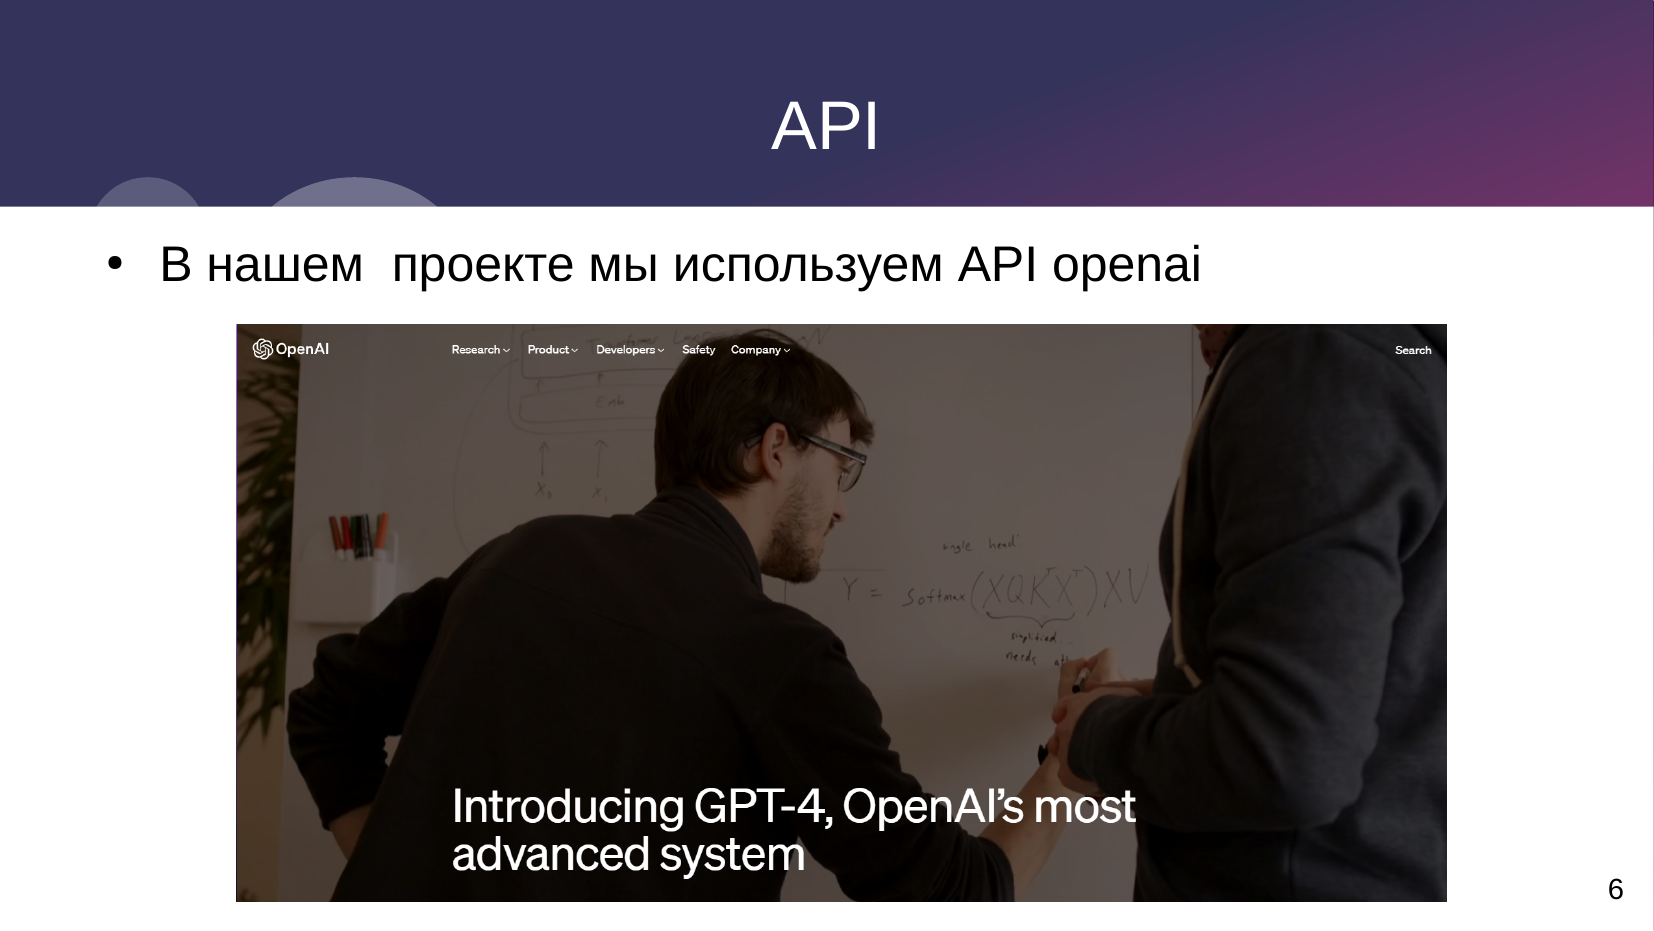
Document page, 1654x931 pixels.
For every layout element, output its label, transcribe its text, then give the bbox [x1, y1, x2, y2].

picture [236, 324, 1447, 902]
title API [88, 44, 1565, 207]
list В нашем проекте мы используем API openai [88, 236, 1565, 325]
